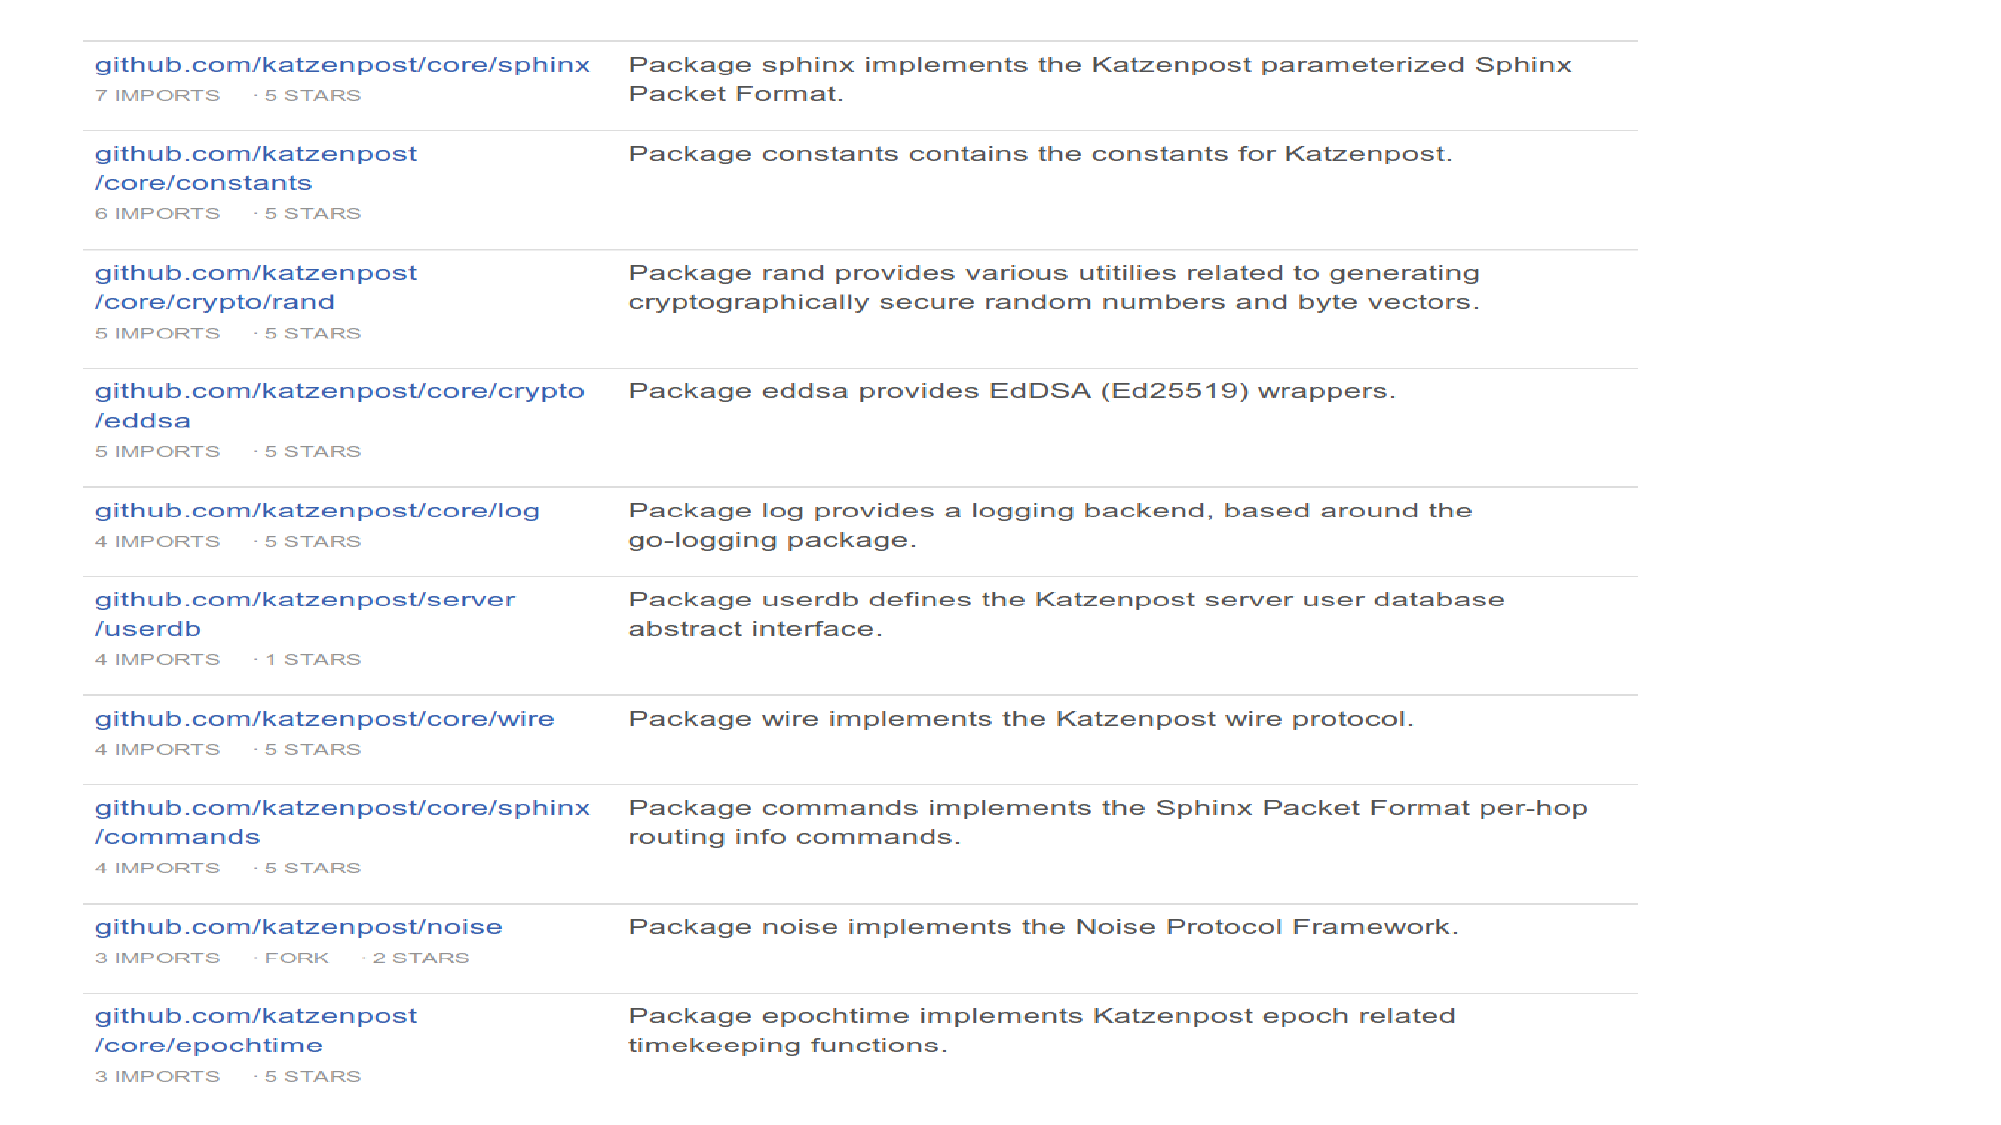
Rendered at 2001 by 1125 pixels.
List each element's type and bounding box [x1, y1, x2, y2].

picture [42, 29, 1680, 1091]
